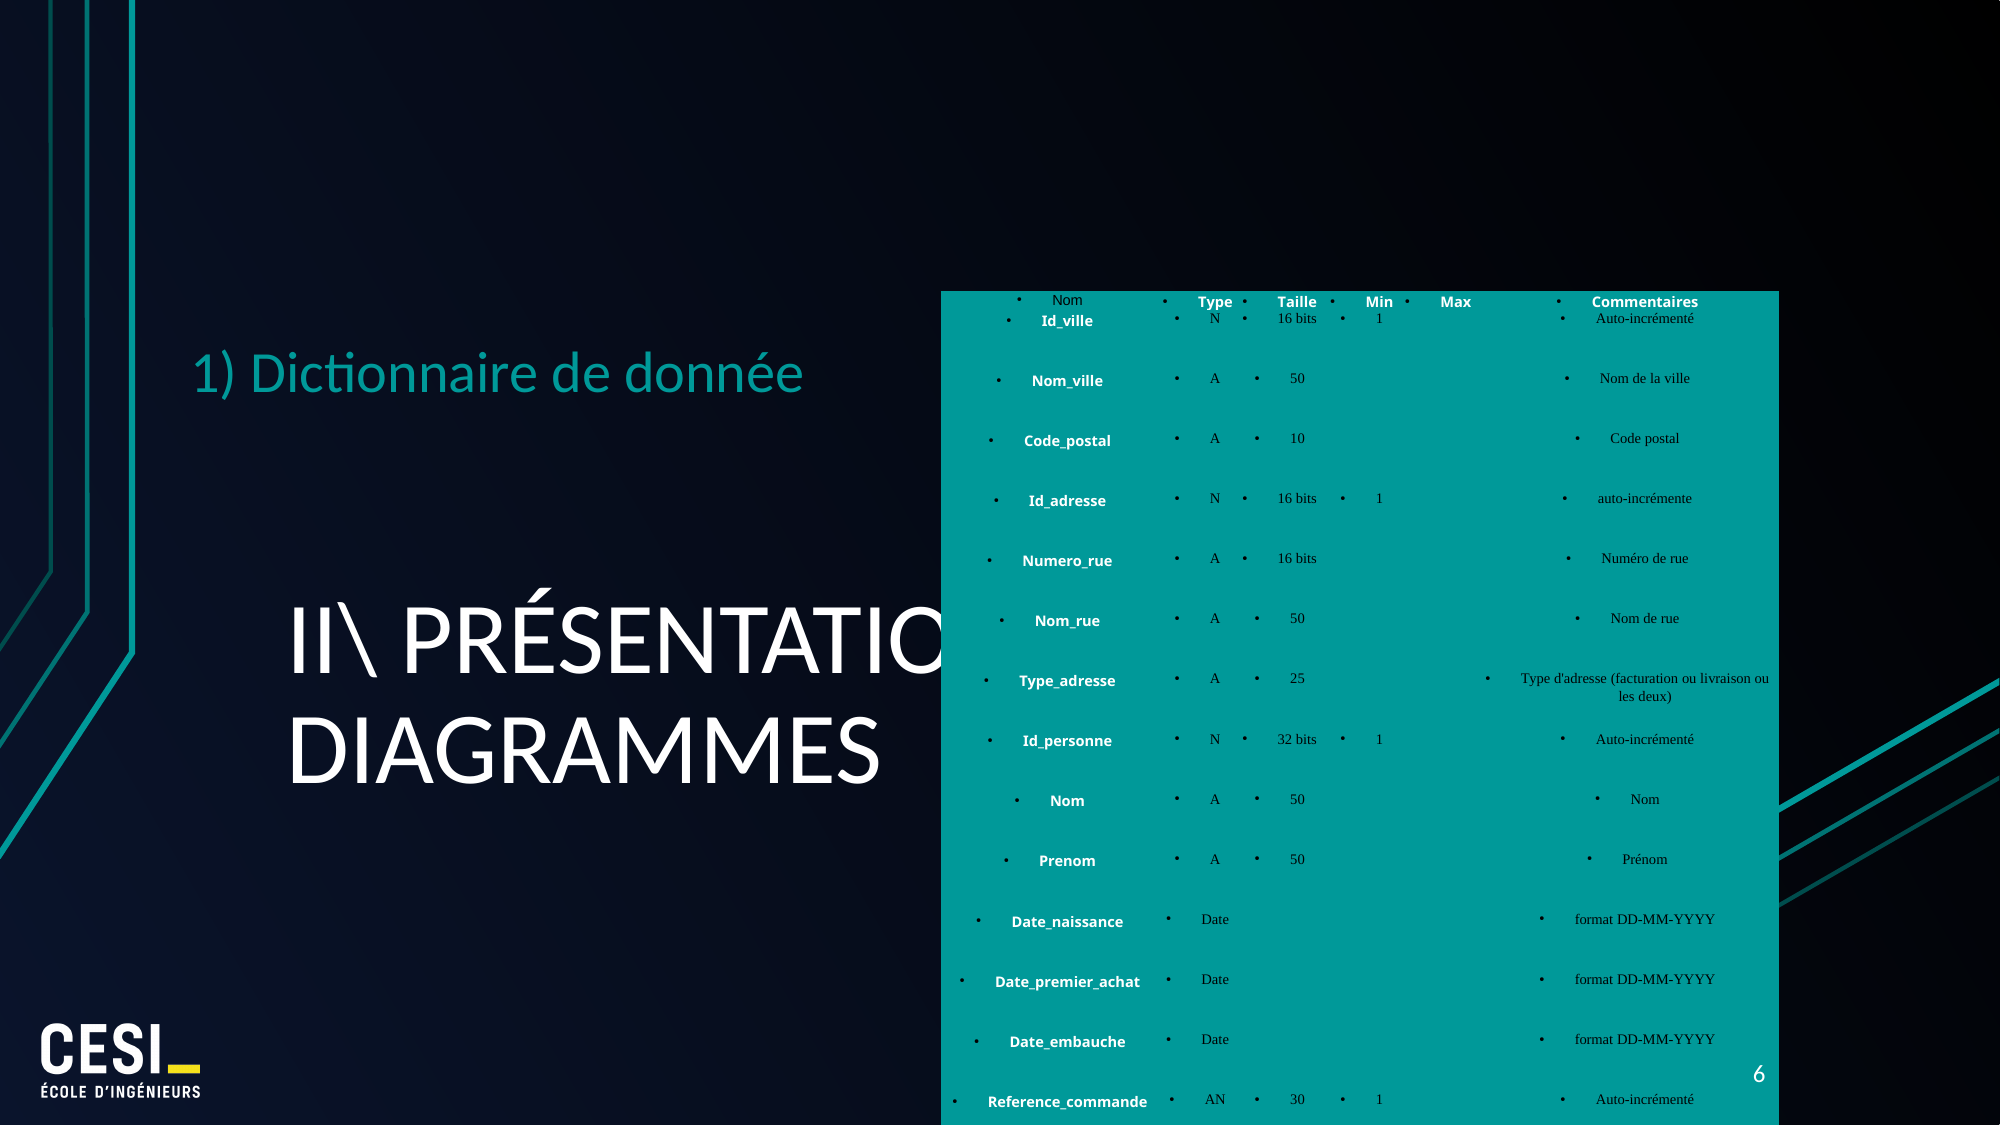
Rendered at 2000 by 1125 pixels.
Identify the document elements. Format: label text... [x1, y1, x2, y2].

table_cell [1323, 610, 1400, 670]
table_cell Prenom [941, 850, 1159, 910]
table_cell [1323, 370, 1400, 430]
table_cell Id_personne [941, 730, 1159, 790]
table_cell AN [1159, 1090, 1236, 1125]
table_cell [1236, 910, 1323, 970]
table_cell N [1159, 730, 1236, 790]
table_cell Type_adresse [941, 670, 1159, 730]
table_cell N [1159, 490, 1236, 550]
table_cell Date_premier_achat [941, 970, 1159, 1030]
table_cell A [1159, 670, 1236, 730]
table_header Commentaires [1476, 291, 1779, 310]
table_cell Auto-incrémenté [1476, 1090, 1779, 1125]
table_cell 50 [1236, 790, 1323, 850]
table_cell 32 bits [1236, 730, 1323, 790]
table_cell 16 bits [1236, 310, 1323, 370]
table_cell [1400, 910, 1476, 970]
table_cell format DD-MM-YYYY [1476, 970, 1779, 1030]
table_cell A [1159, 850, 1236, 910]
table_cell Prénom [1476, 850, 1779, 910]
table_cell Numero_rue [941, 550, 1159, 610]
table_cell Type d'adresse (facturation ou livraison ou les deux) [1476, 670, 1779, 730]
table_cell format DD-MM-YYYY [1476, 1030, 1779, 1090]
table_cell 30 [1236, 1090, 1323, 1125]
table_cell format DD-MM-YYYY [1476, 910, 1779, 970]
table_cell 1 [1323, 310, 1400, 370]
table_cell Id_ville [941, 310, 1159, 370]
table_cell [1236, 1030, 1323, 1090]
table_cell Nom de rue [1476, 610, 1779, 670]
table_cell Nom de la ville [1476, 370, 1779, 430]
table_cell Nom [941, 790, 1159, 850]
table_cell Id_adresse [941, 490, 1159, 550]
table_cell Auto-incrémenté [1476, 730, 1779, 790]
table_cell [1400, 850, 1476, 910]
table_cell [1400, 430, 1476, 490]
table_cell [1400, 730, 1476, 790]
table_cell Date [1159, 970, 1236, 1030]
table_header Taille [1236, 291, 1323, 310]
table_cell [1400, 310, 1476, 370]
table_cell Code postal [1476, 430, 1779, 490]
table_cell 50 [1236, 850, 1323, 910]
table_cell A [1159, 610, 1236, 670]
table_cell Auto-incrémenté [1476, 310, 1779, 370]
table_cell 10 [1236, 430, 1323, 490]
picture [0, 940, 241, 1125]
table_cell [1236, 970, 1323, 1030]
table_cell [1323, 670, 1400, 730]
table_cell 16 bits [1236, 550, 1323, 610]
table_cell 1 [1323, 490, 1400, 550]
table_cell [1323, 430, 1400, 490]
text_box ‹N°› [1732, 1042, 1900, 1103]
table_cell [1400, 1090, 1476, 1125]
table_cell [1400, 610, 1476, 670]
table_cell Code_postal [941, 430, 1159, 490]
table_cell Numéro de rue [1476, 550, 1779, 610]
table_cell N [1159, 310, 1236, 370]
table_cell Nom_ville [941, 370, 1159, 430]
table_cell [1400, 670, 1476, 730]
table_cell 25 [1236, 670, 1323, 730]
table_cell 50 [1236, 610, 1323, 670]
table_cell 16 bits [1236, 490, 1323, 550]
table_cell Date [1159, 910, 1236, 970]
table_cell [1400, 490, 1476, 550]
table_cell A [1159, 370, 1236, 430]
title II\ PRÉSENTATION DES DIAGRAMMES [174, 66, 1839, 226]
table_cell [1400, 370, 1476, 430]
table_cell [1400, 970, 1476, 1030]
table_cell Date_naissance [941, 910, 1159, 970]
table_header Type [1159, 291, 1236, 310]
table_cell Date [1159, 1030, 1236, 1090]
table_cell A [1159, 550, 1236, 610]
table_cell A [1159, 790, 1236, 850]
table_cell [1323, 910, 1400, 970]
table_cell [1323, 1030, 1400, 1090]
table_header Min [1323, 291, 1400, 310]
table_cell A [1159, 430, 1236, 490]
table_cell Nom [1476, 790, 1779, 850]
table_cell Date_embauche [941, 1030, 1159, 1090]
table_cell 1 [1323, 730, 1400, 790]
table_cell [1400, 790, 1476, 850]
table_header Nom [941, 291, 1159, 310]
text_box 1) Dictionnaire de donnée [175, 326, 837, 413]
table_header Max [1400, 291, 1476, 310]
table_cell [1323, 970, 1400, 1030]
table_cell [1323, 790, 1400, 850]
table_cell Reference_commande [941, 1090, 1159, 1125]
table_cell [1323, 850, 1400, 910]
table_cell Nom_rue [941, 610, 1159, 670]
table_cell 50 [1236, 370, 1323, 430]
table_cell [1400, 550, 1476, 610]
table_cell [1323, 550, 1400, 610]
table_cell auto-incrémente [1476, 490, 1779, 550]
table_cell [1400, 1030, 1476, 1090]
table_cell 1 [1323, 1090, 1400, 1125]
